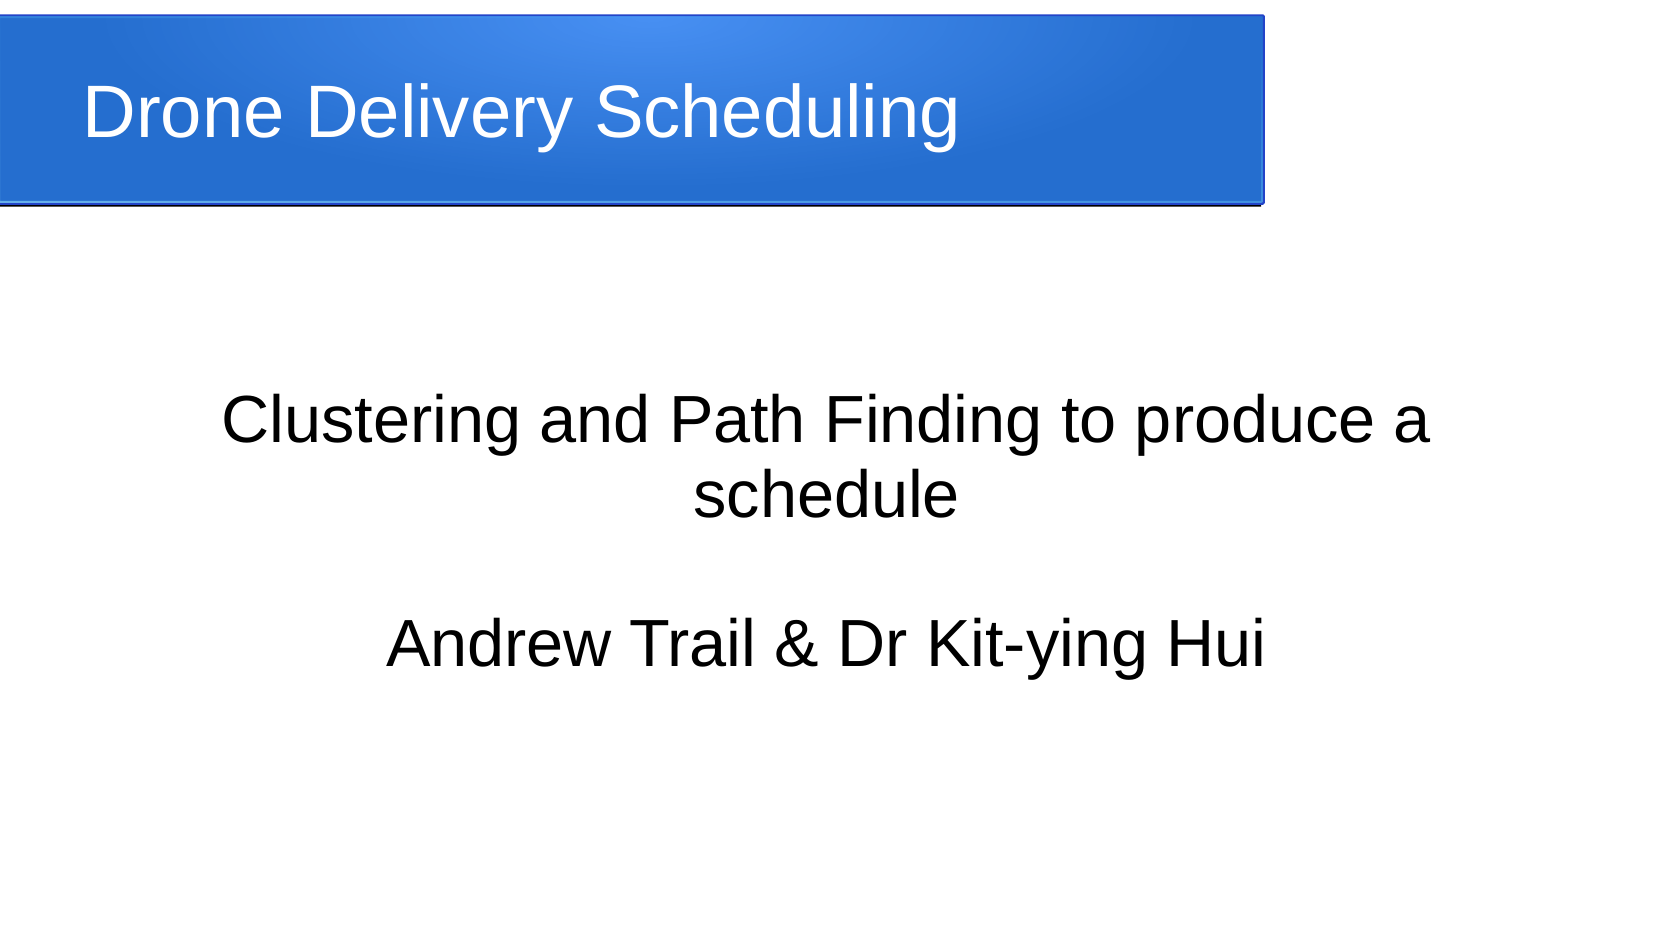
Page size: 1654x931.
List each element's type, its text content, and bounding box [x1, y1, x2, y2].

subtitle Clustering and Path Finding to produce a schedule Andrew Trail & Dr Kit-ying Hui [82, 224, 1571, 764]
title Drone Delivery Scheduling [82, 35, 1235, 189]
